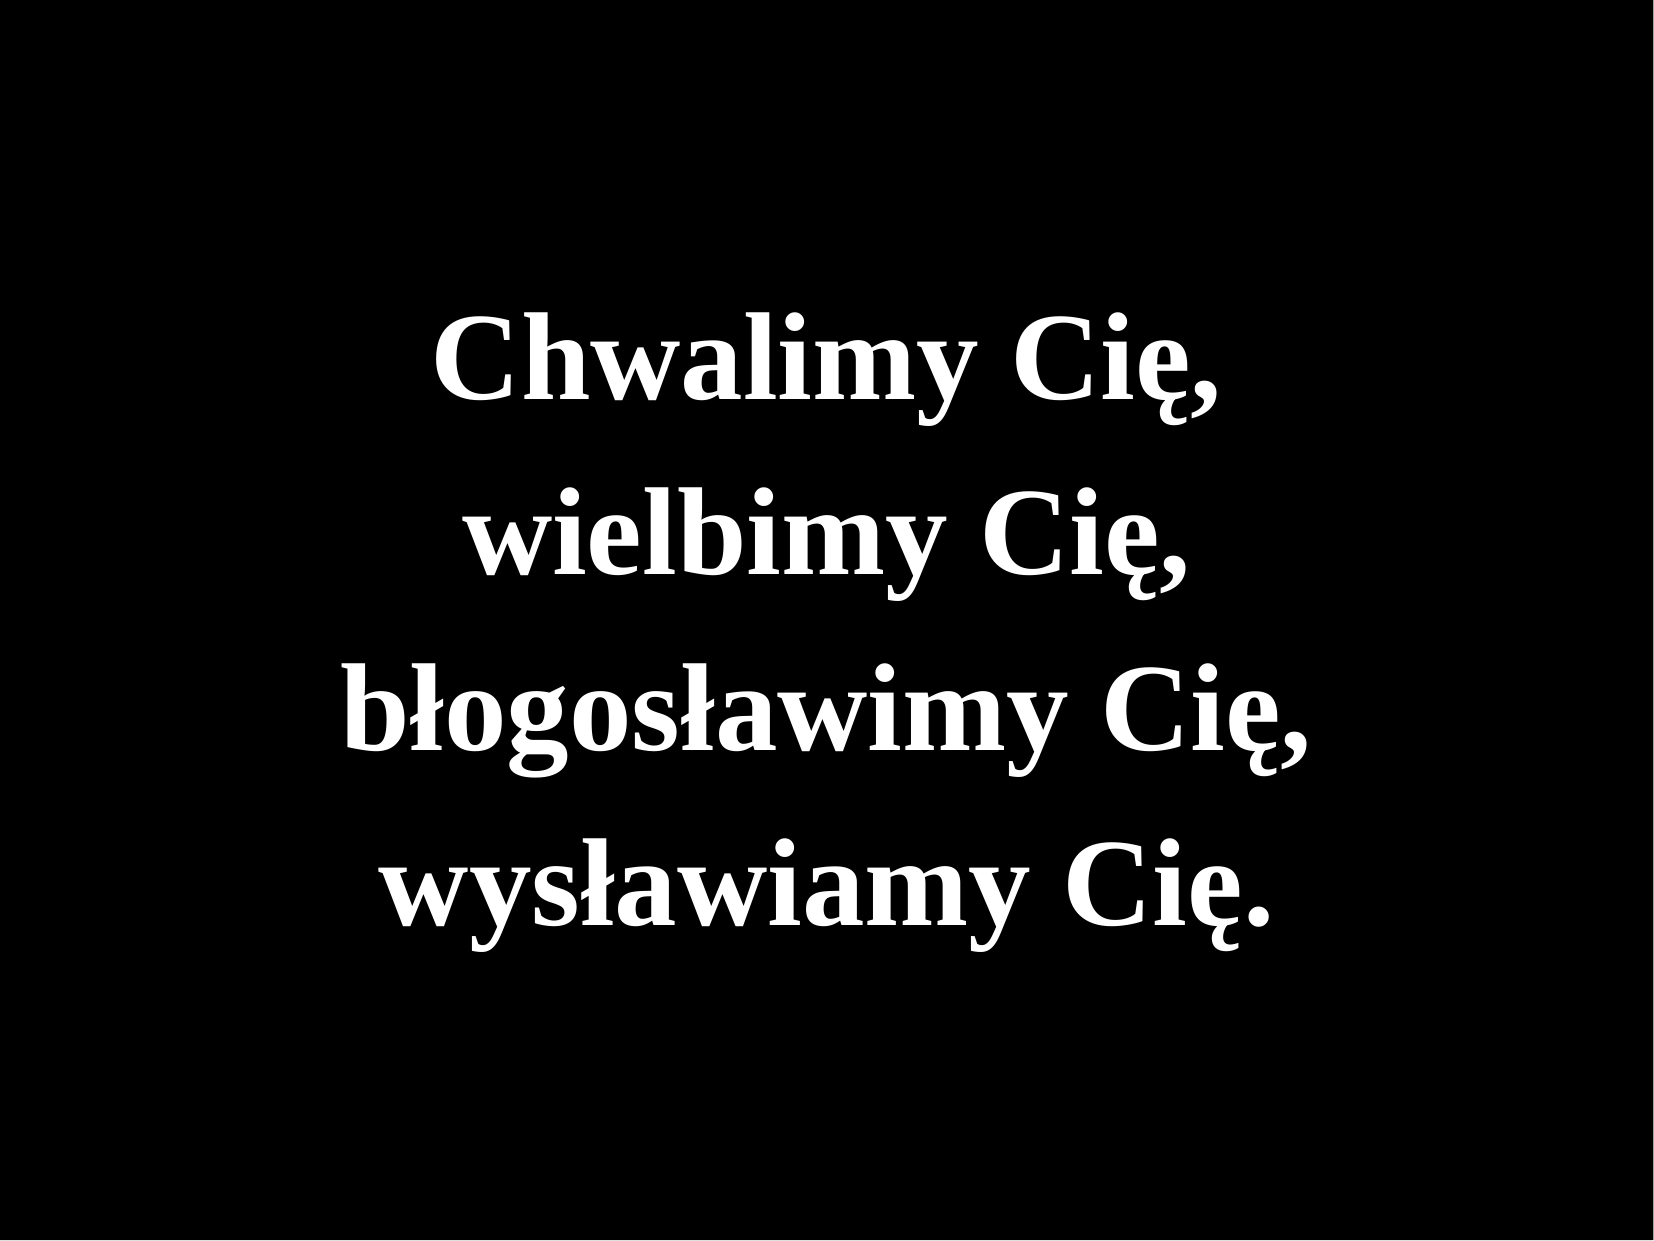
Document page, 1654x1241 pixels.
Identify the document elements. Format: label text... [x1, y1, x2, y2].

title Chwalimy Cię, ppp wielbimy Cię, ppp błogosławimy Cię, ppp wysławiamy Cię. [0, 0, 1654, 1241]
